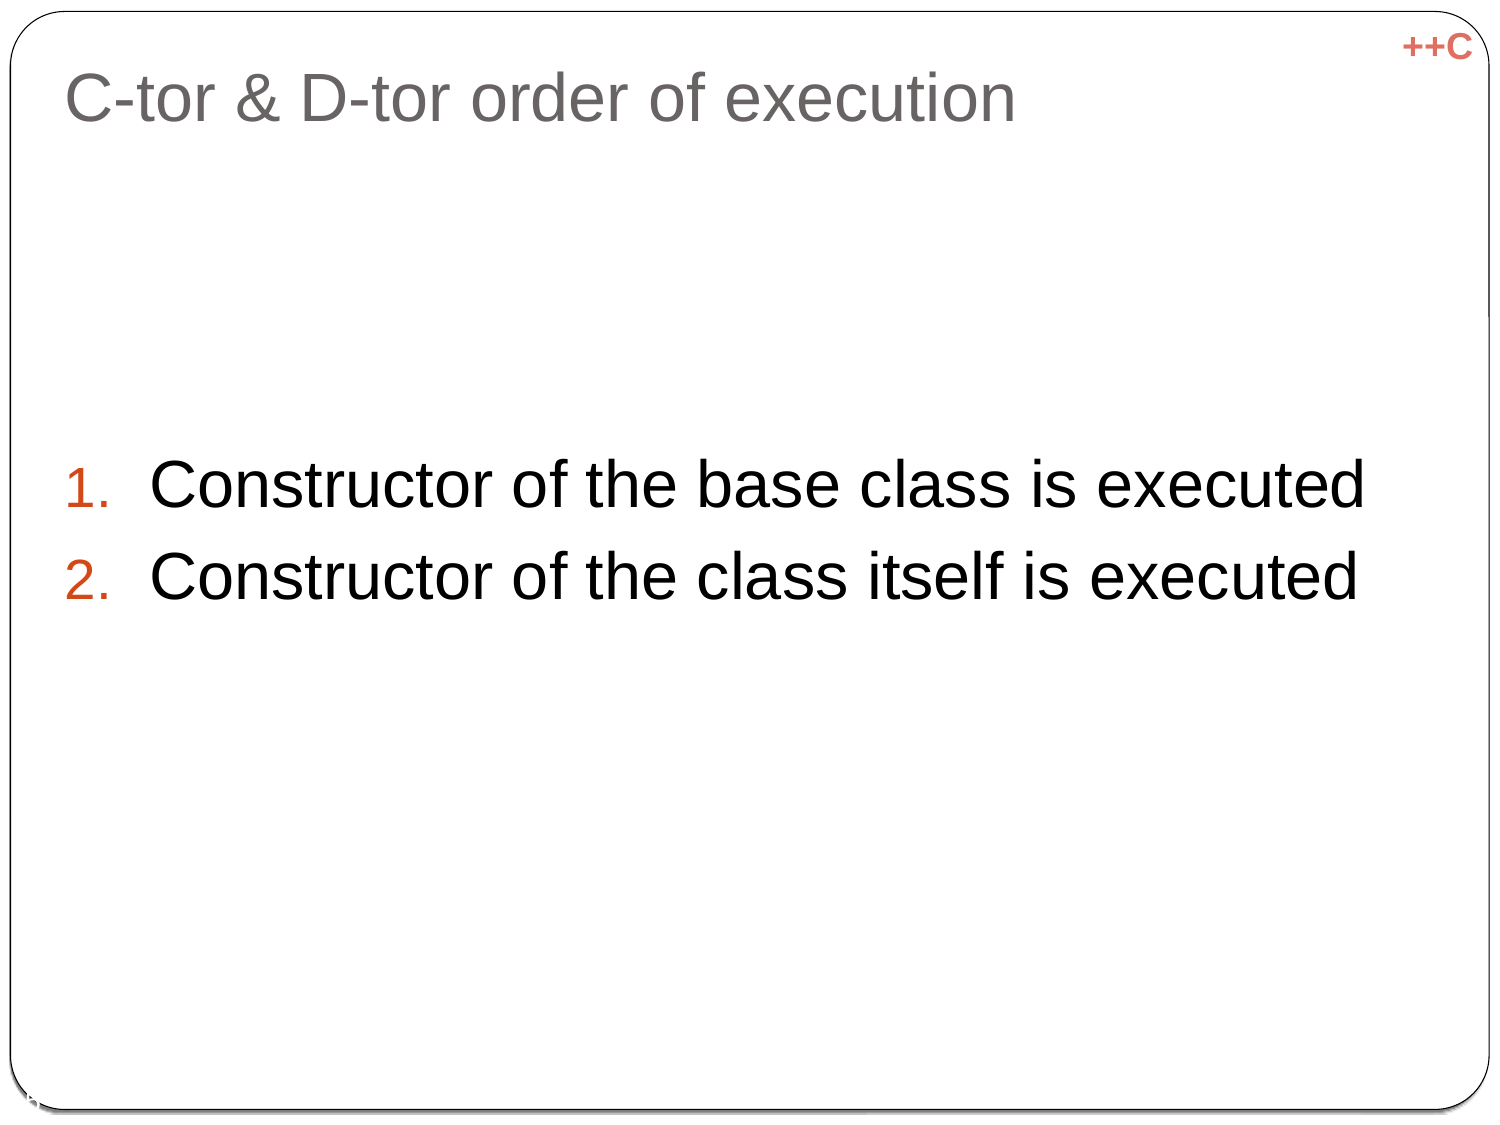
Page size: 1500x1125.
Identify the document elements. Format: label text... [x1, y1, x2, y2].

slide_number <number> [0, 1074, 50, 1125]
title C-tor & D-tor order of execution [50, 45, 1450, 149]
list Constructor of the base class is executed Constructor of the class itself is executed [50, 149, 1450, 1088]
